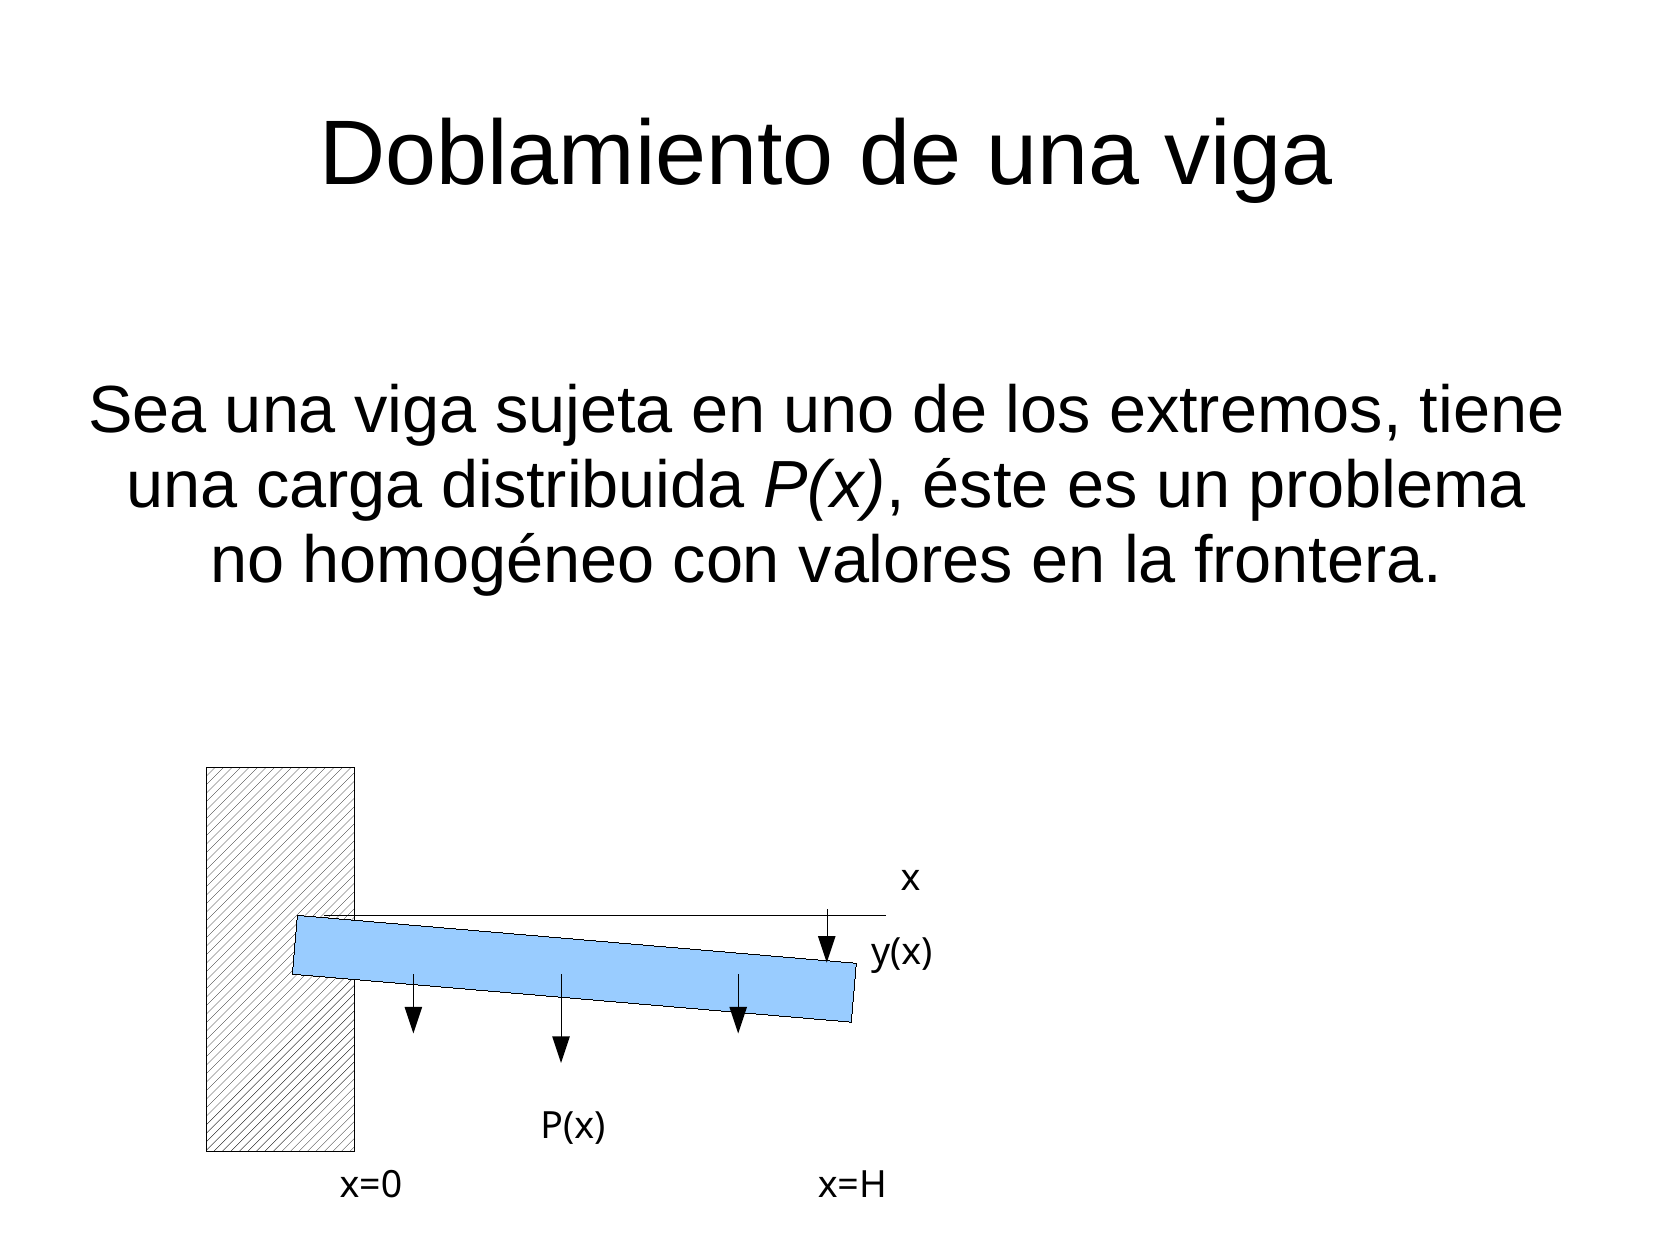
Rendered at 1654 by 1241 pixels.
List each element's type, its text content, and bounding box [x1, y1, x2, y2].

text_box x=H [803, 1150, 900, 1208]
text_box y(x) [856, 917, 949, 975]
text_box [206, 767, 856, 1152]
text_box P(x) [525, 1091, 620, 1149]
subtitle Sea una viga sujeta en uno de los extremos, tiene una carga distribuida P(x), éste es un problema no homogéneo con valores en la frontera. [82, 290, 1571, 680]
text_box x=0 [324, 1150, 414, 1208]
title Doblamiento de una viga [82, 49, 1571, 257]
text_box x [885, 843, 935, 901]
